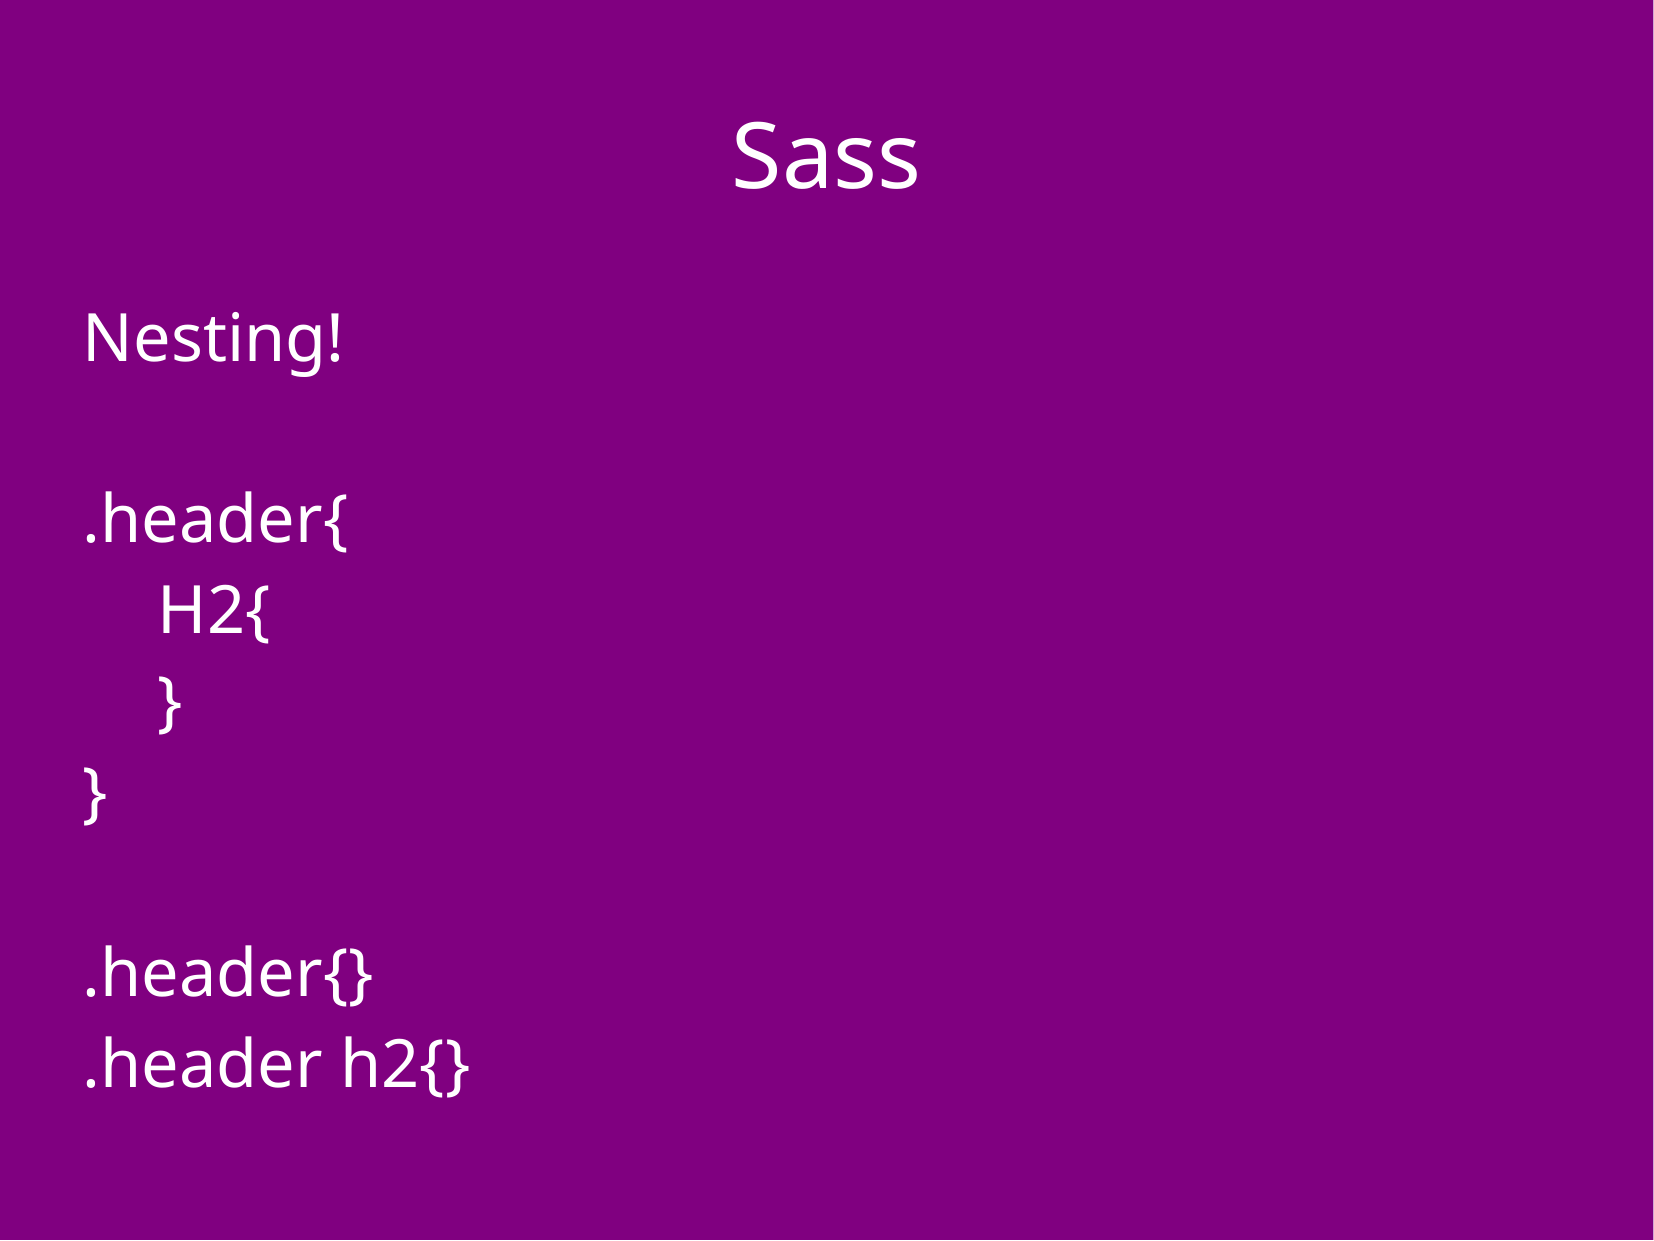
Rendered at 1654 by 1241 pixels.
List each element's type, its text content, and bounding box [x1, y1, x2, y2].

subtitle Nesting! .header{ H2{ } } .header{} .header h2{} [82, 290, 1571, 1109]
title Sass [82, 56, 1571, 250]
